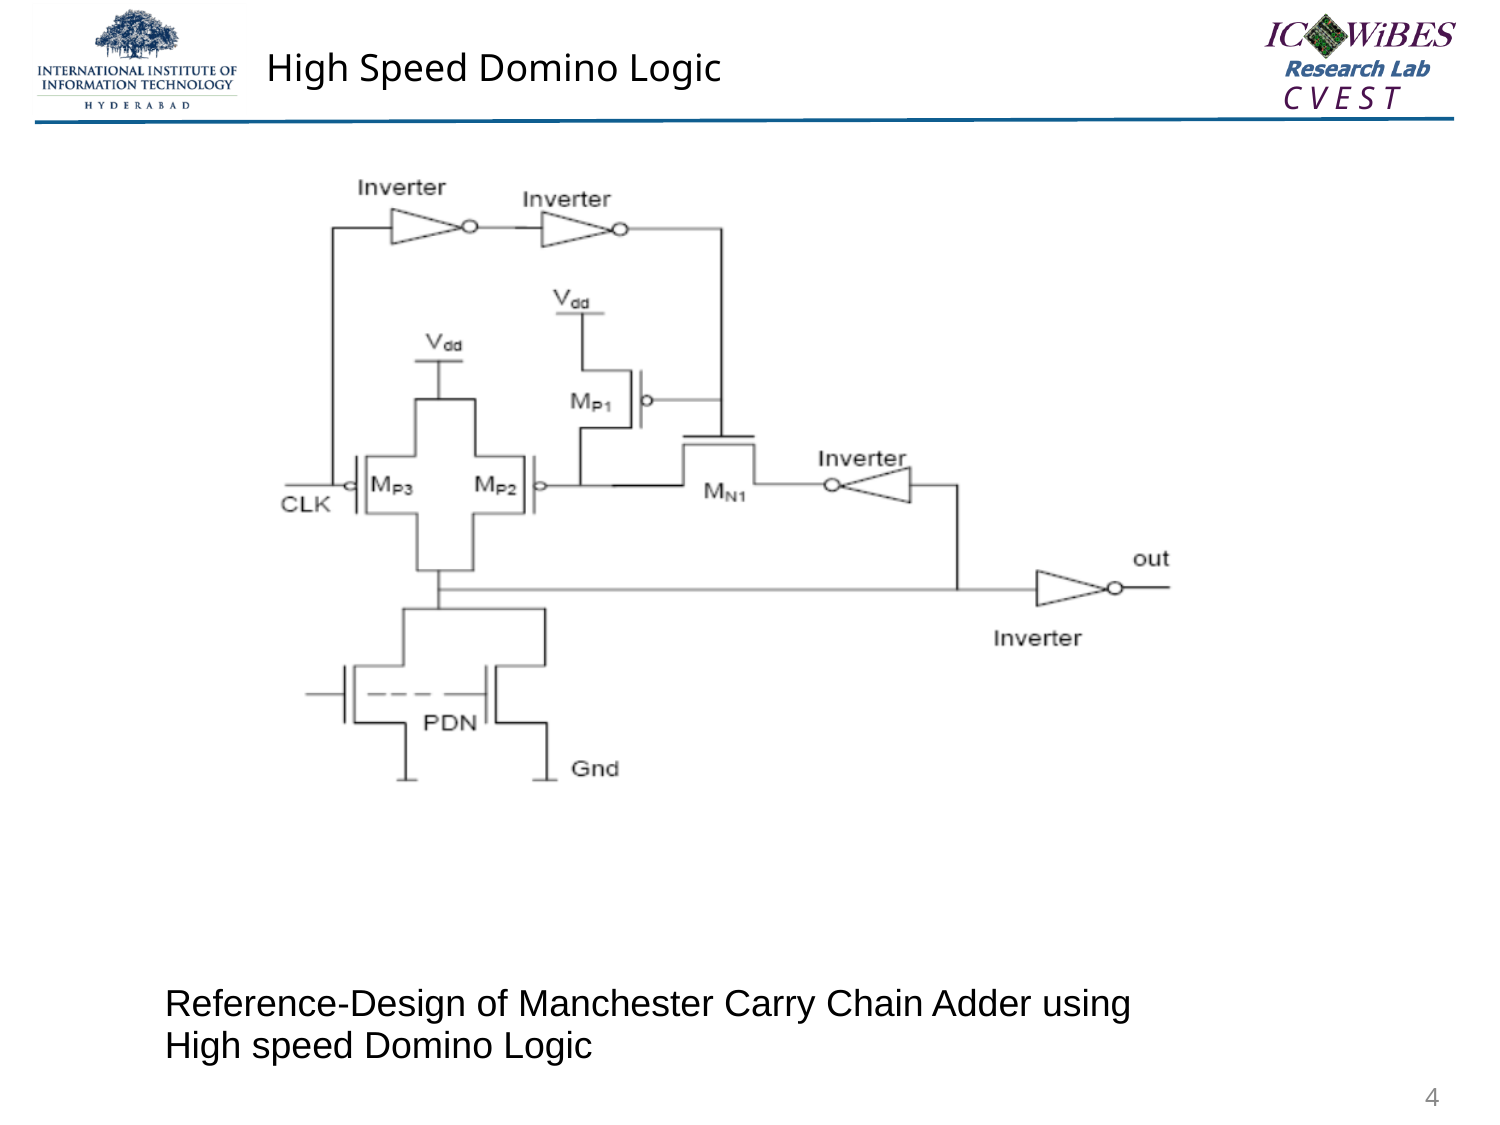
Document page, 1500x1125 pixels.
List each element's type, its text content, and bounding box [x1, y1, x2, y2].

picture [1261, 12, 1458, 82]
text_box Reference-Design of Manchester Carry Chain Adder using High speed Domino Logic [150, 975, 1147, 1074]
slide_number <number> [1329, 1074, 1455, 1123]
title High Speed Domino Logic [251, 23, 1195, 110]
picture [265, 149, 1183, 788]
picture [31, 2, 247, 115]
